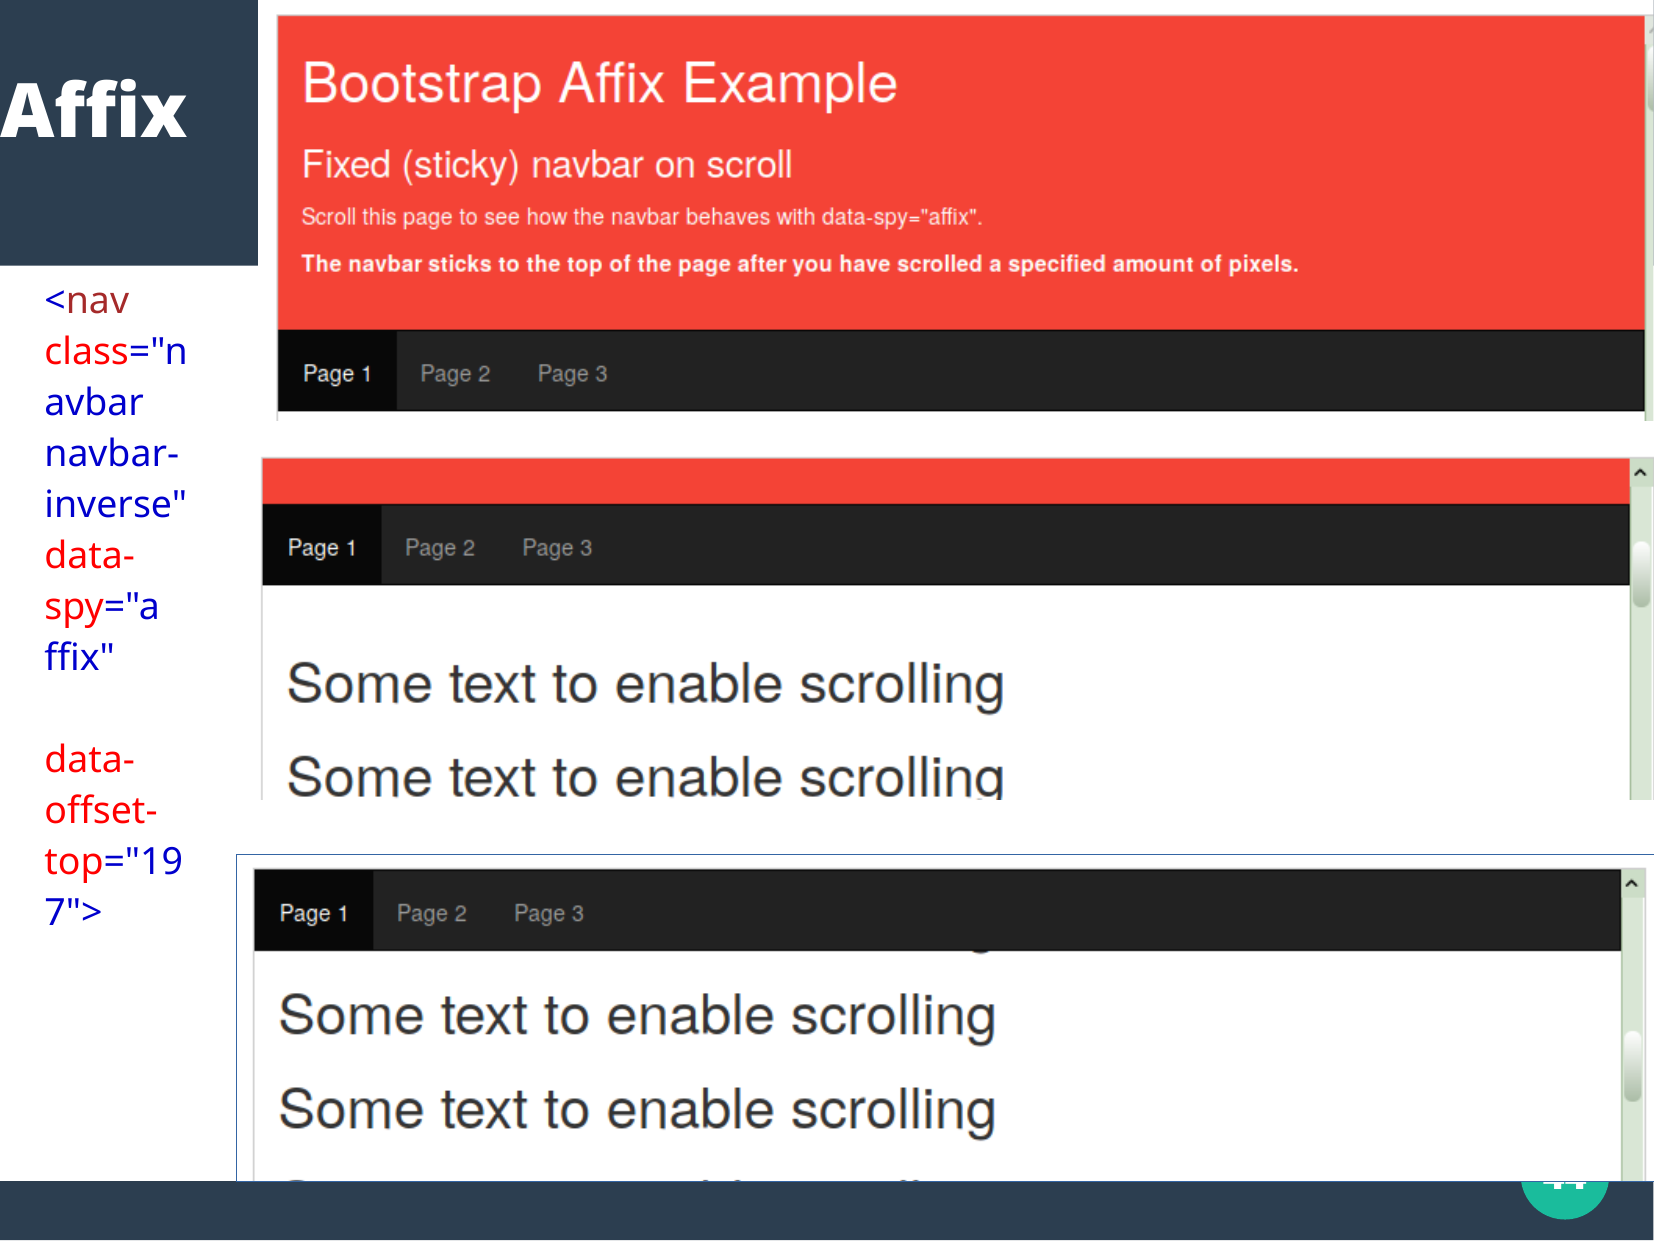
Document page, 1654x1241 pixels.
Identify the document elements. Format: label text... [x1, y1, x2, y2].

picture [252, 442, 1654, 800]
text_box <nav class="navbar navbar-inverse" data-spy="affix" data-offset-top="197"> [29, 265, 207, 890]
title Affix [0, 29, 258, 187]
picture [258, 0, 1654, 421]
picture [236, 854, 1654, 1182]
